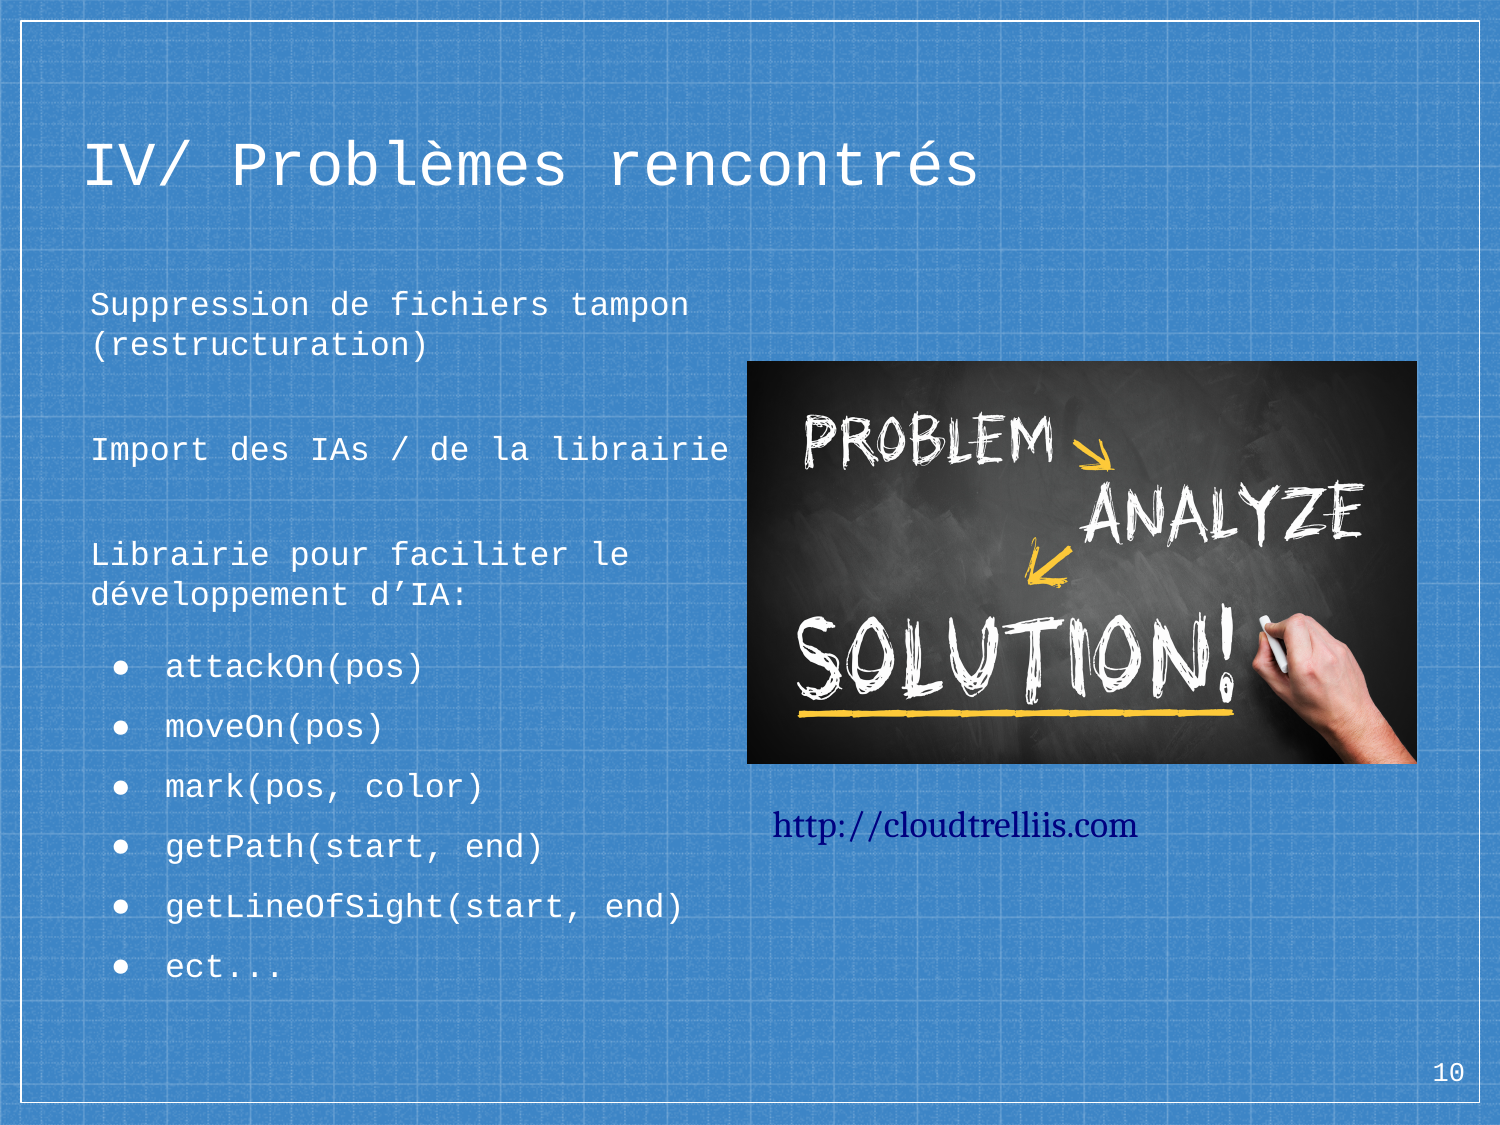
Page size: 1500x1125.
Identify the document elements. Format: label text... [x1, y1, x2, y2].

picture [22, 22, 1479, 1102]
slide_number <number> [1403, 1038, 1494, 1125]
title IV/ Problèmes rencontrés [66, 108, 1417, 199]
text_box http://cloudtrelliis.com [757, 784, 1404, 832]
picture [0, 0, 1500, 1125]
text_box Suppression de fichiers tampon (restructuration) Import des IAs / de la librairie Librairie pour faciliter le développement d’IA: attackOn(pos) moveOn(pos) mark(pos, color) getPath(start, end) getLineOfSight(start, end) ect... [74, 215, 748, 1062]
